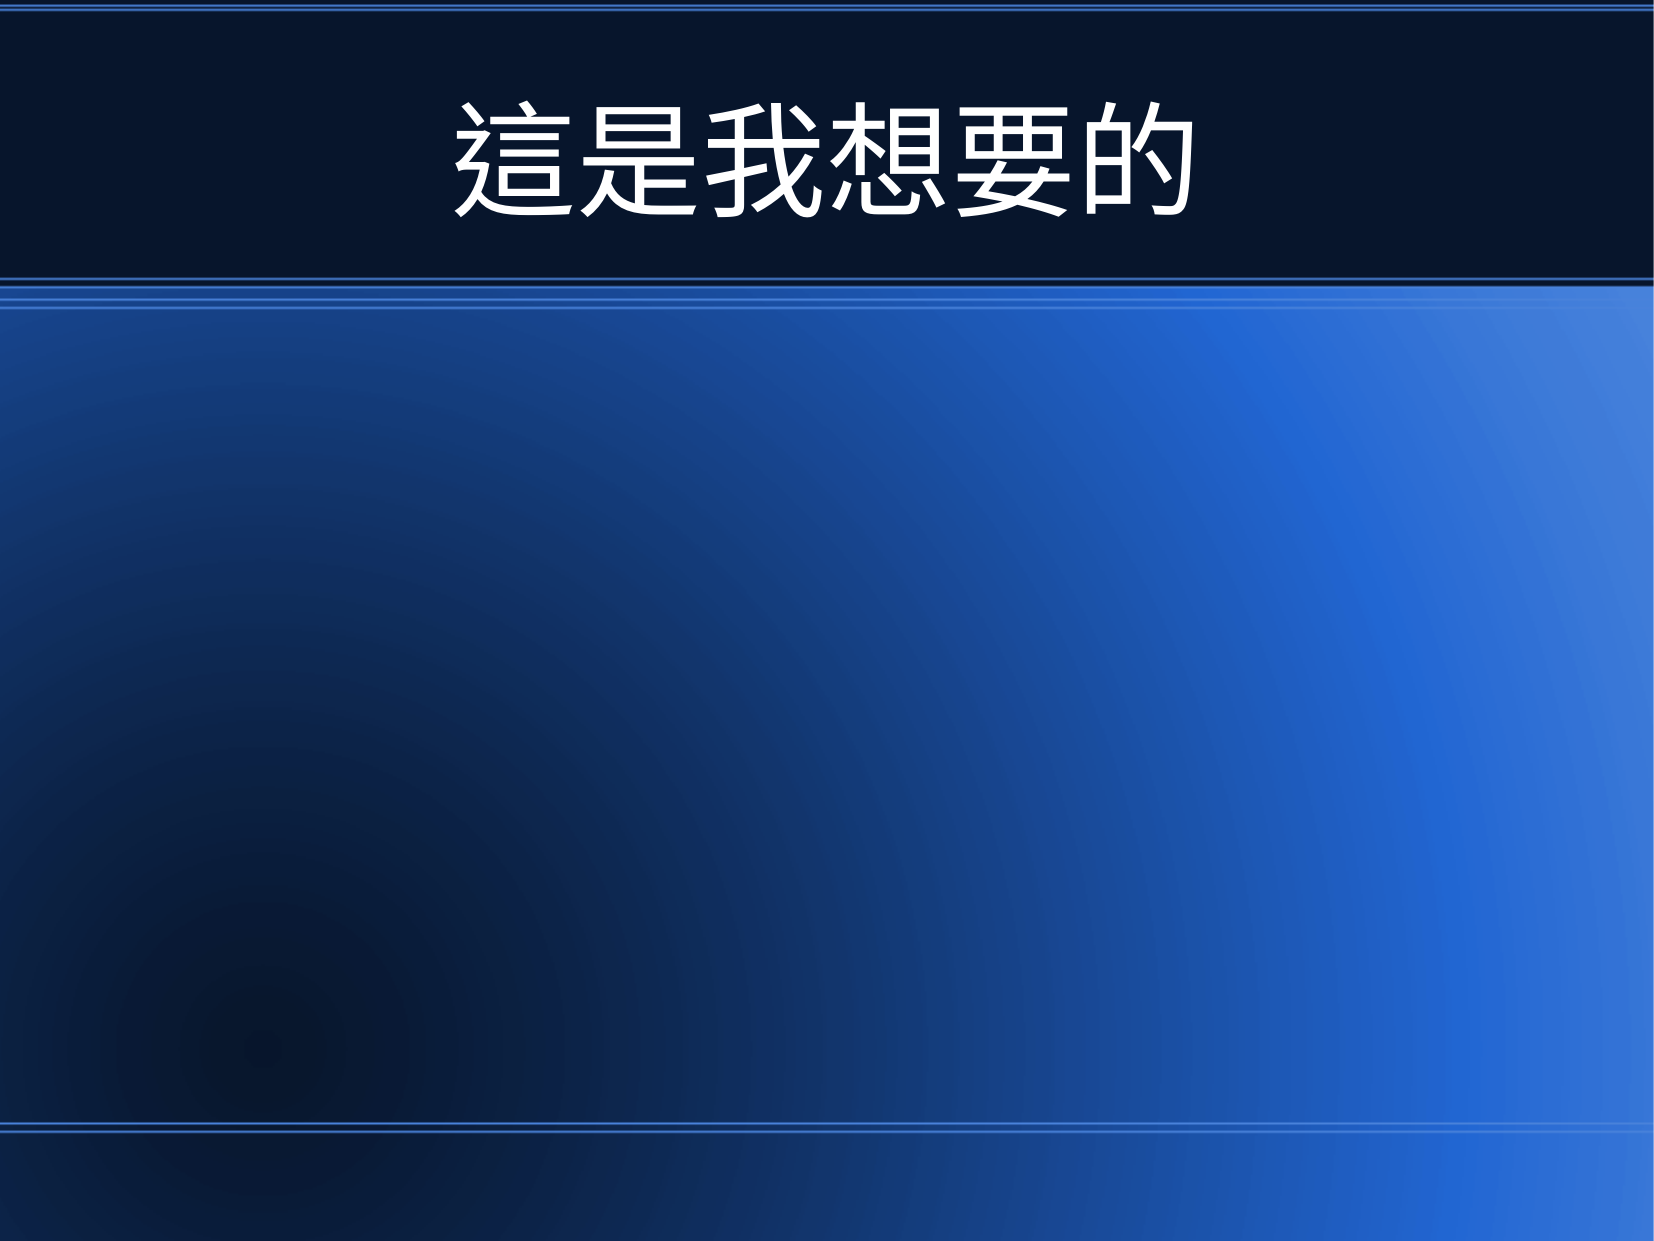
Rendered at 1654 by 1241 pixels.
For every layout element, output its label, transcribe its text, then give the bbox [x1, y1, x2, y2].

title 這是我想要的 [82, 49, 1571, 257]
picture [0, 0, 1654, 1241]
